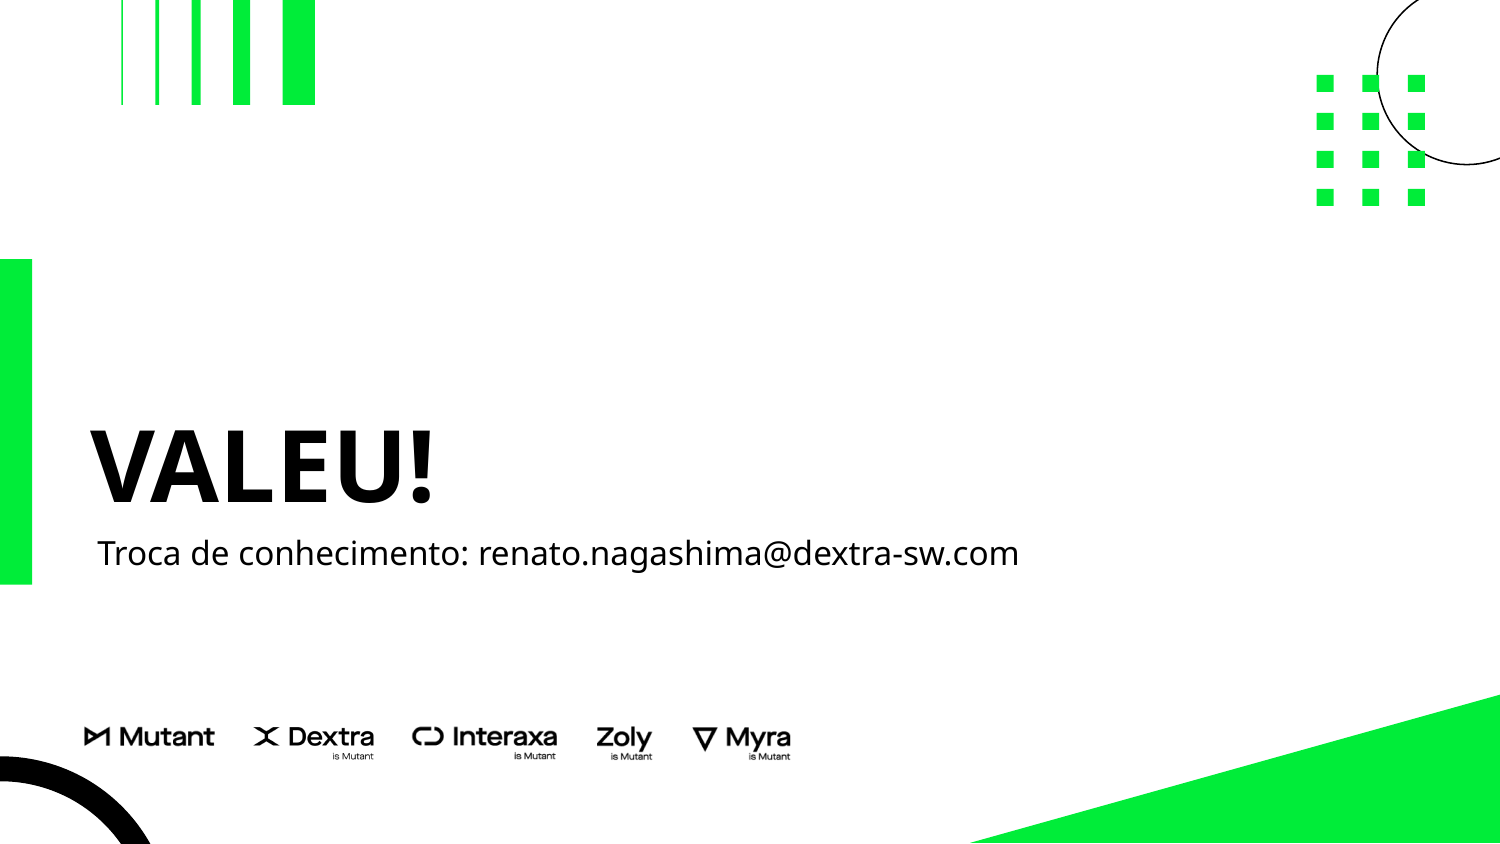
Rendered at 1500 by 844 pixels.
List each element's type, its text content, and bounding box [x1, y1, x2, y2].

title Troca de conhecimento: renato.nagashima@dextra-sw.com [82, 517, 1480, 612]
picture [75, 720, 800, 769]
